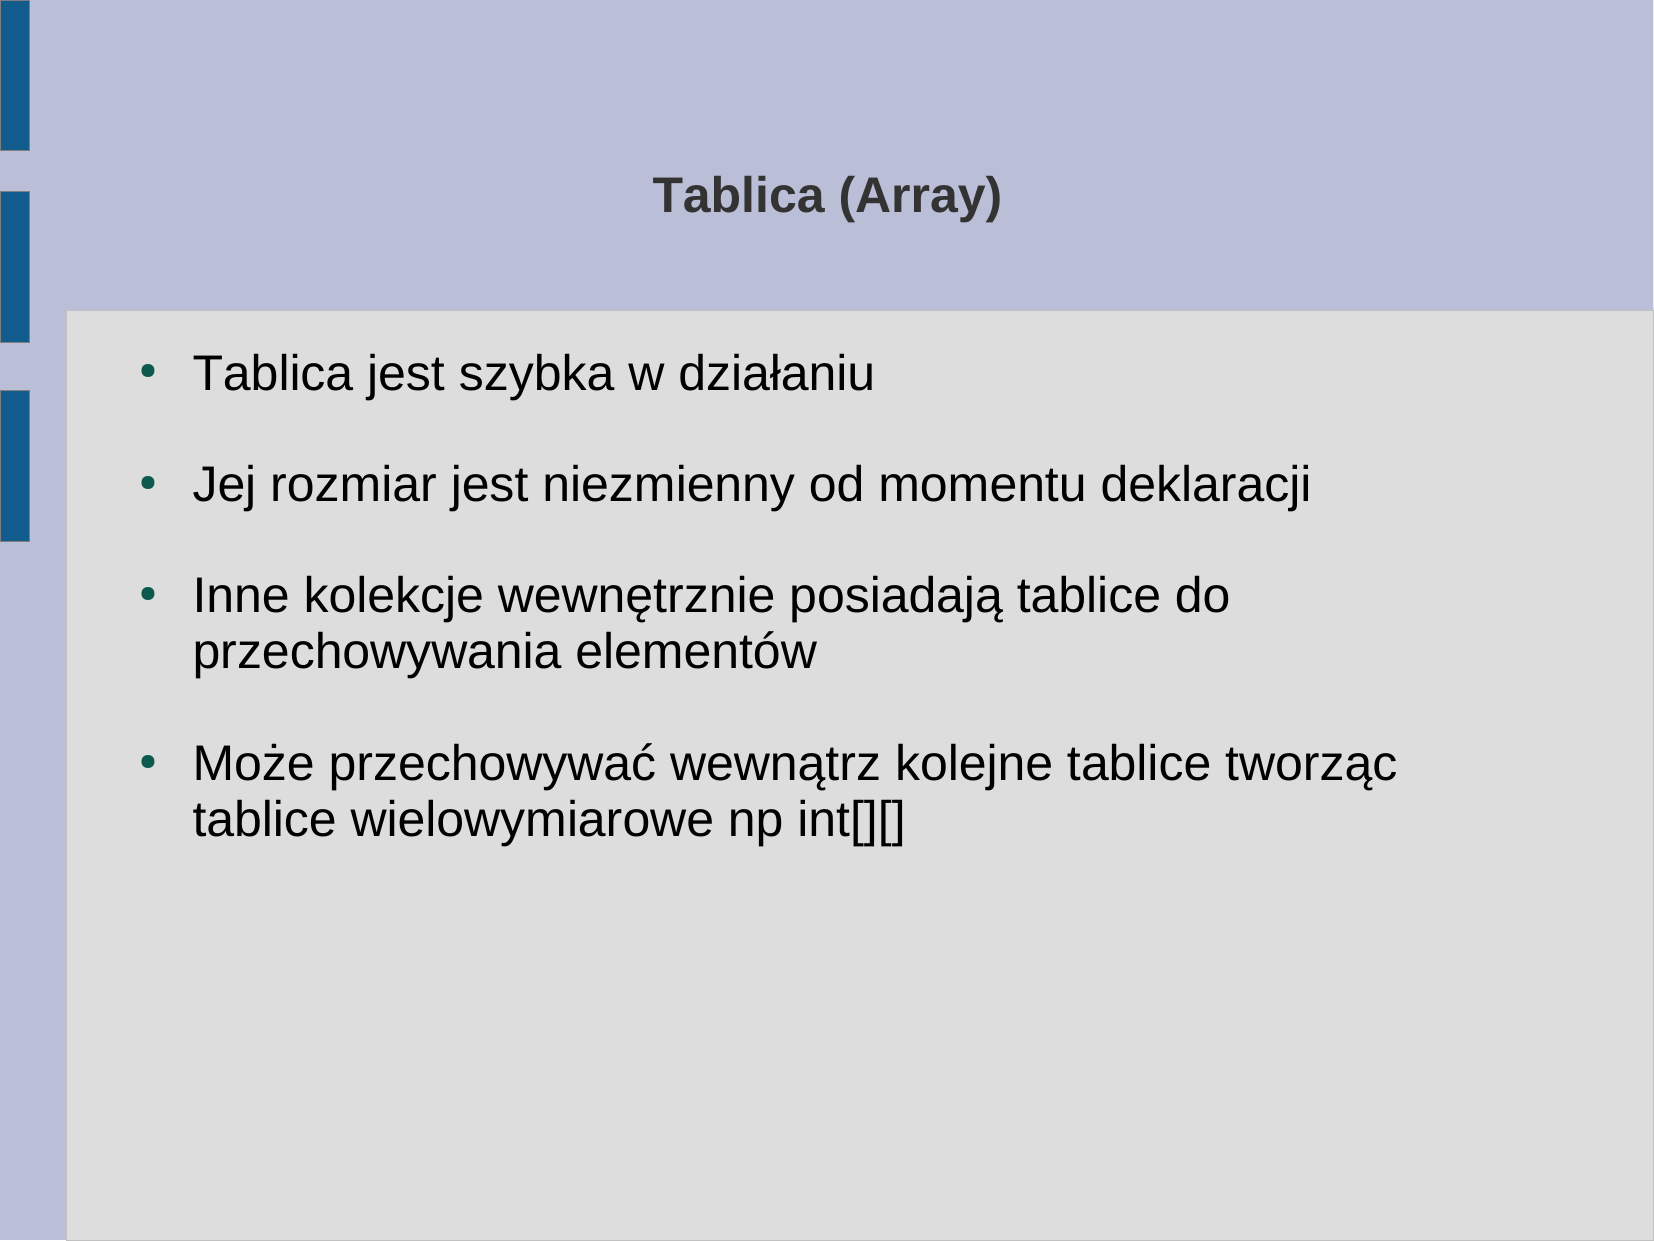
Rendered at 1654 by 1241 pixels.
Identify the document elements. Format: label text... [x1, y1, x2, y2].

title Tablica (Array) [121, 91, 1534, 299]
list Tablica jest szybka w działaniu Jej rozmiar jest niezmienny od momentu deklaracji Inne kolekcje wewnętrznie posiadają tablice do przechowywania elementów Może przechowywać wewnątrz kolejne tablice tworząc tablice wielowymiarowe np int[][] [121, 344, 1534, 1127]
